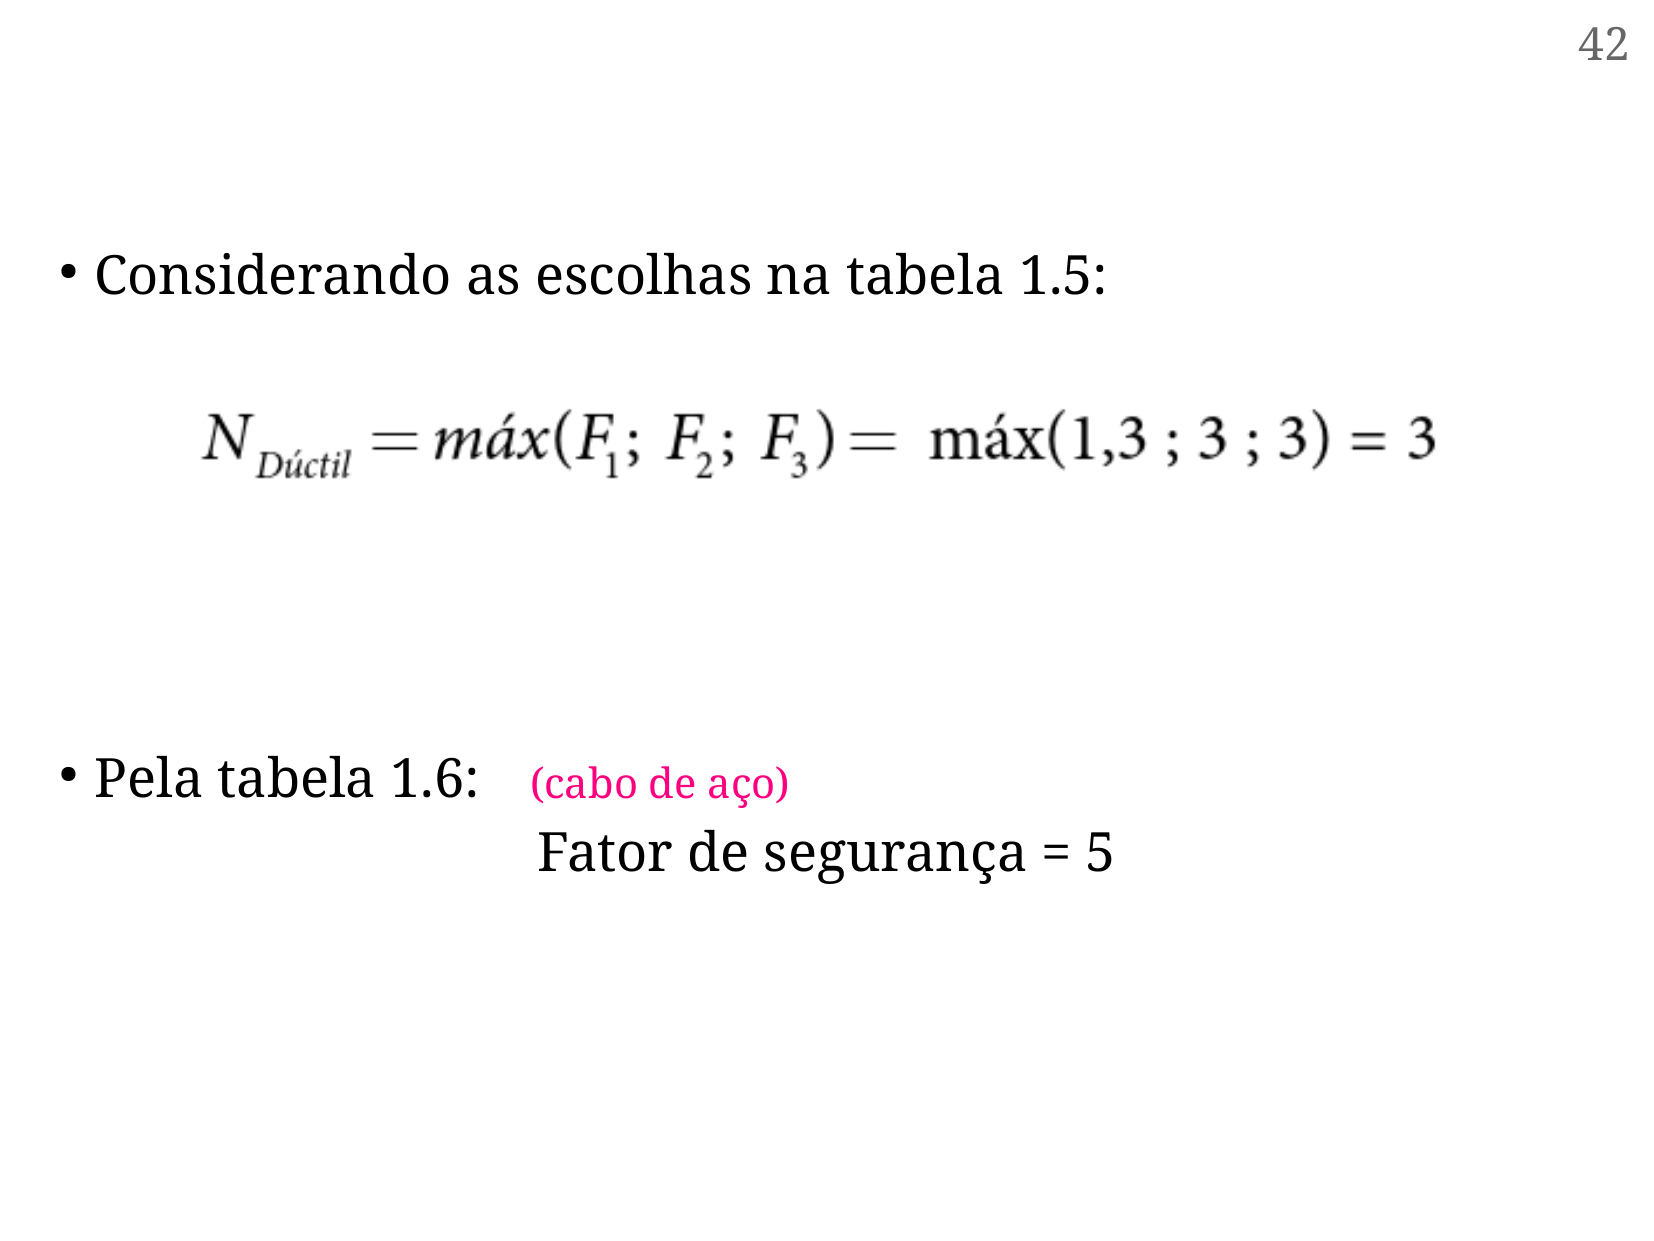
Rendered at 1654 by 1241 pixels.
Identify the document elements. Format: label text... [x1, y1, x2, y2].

list Considerando as escolhas na tabela 1.5: Pela tabela 1.6: Fator de segurança = 5 [59, 236, 1595, 1211]
picture [195, 396, 1447, 488]
text_box (cabo de aço) [515, 746, 813, 818]
